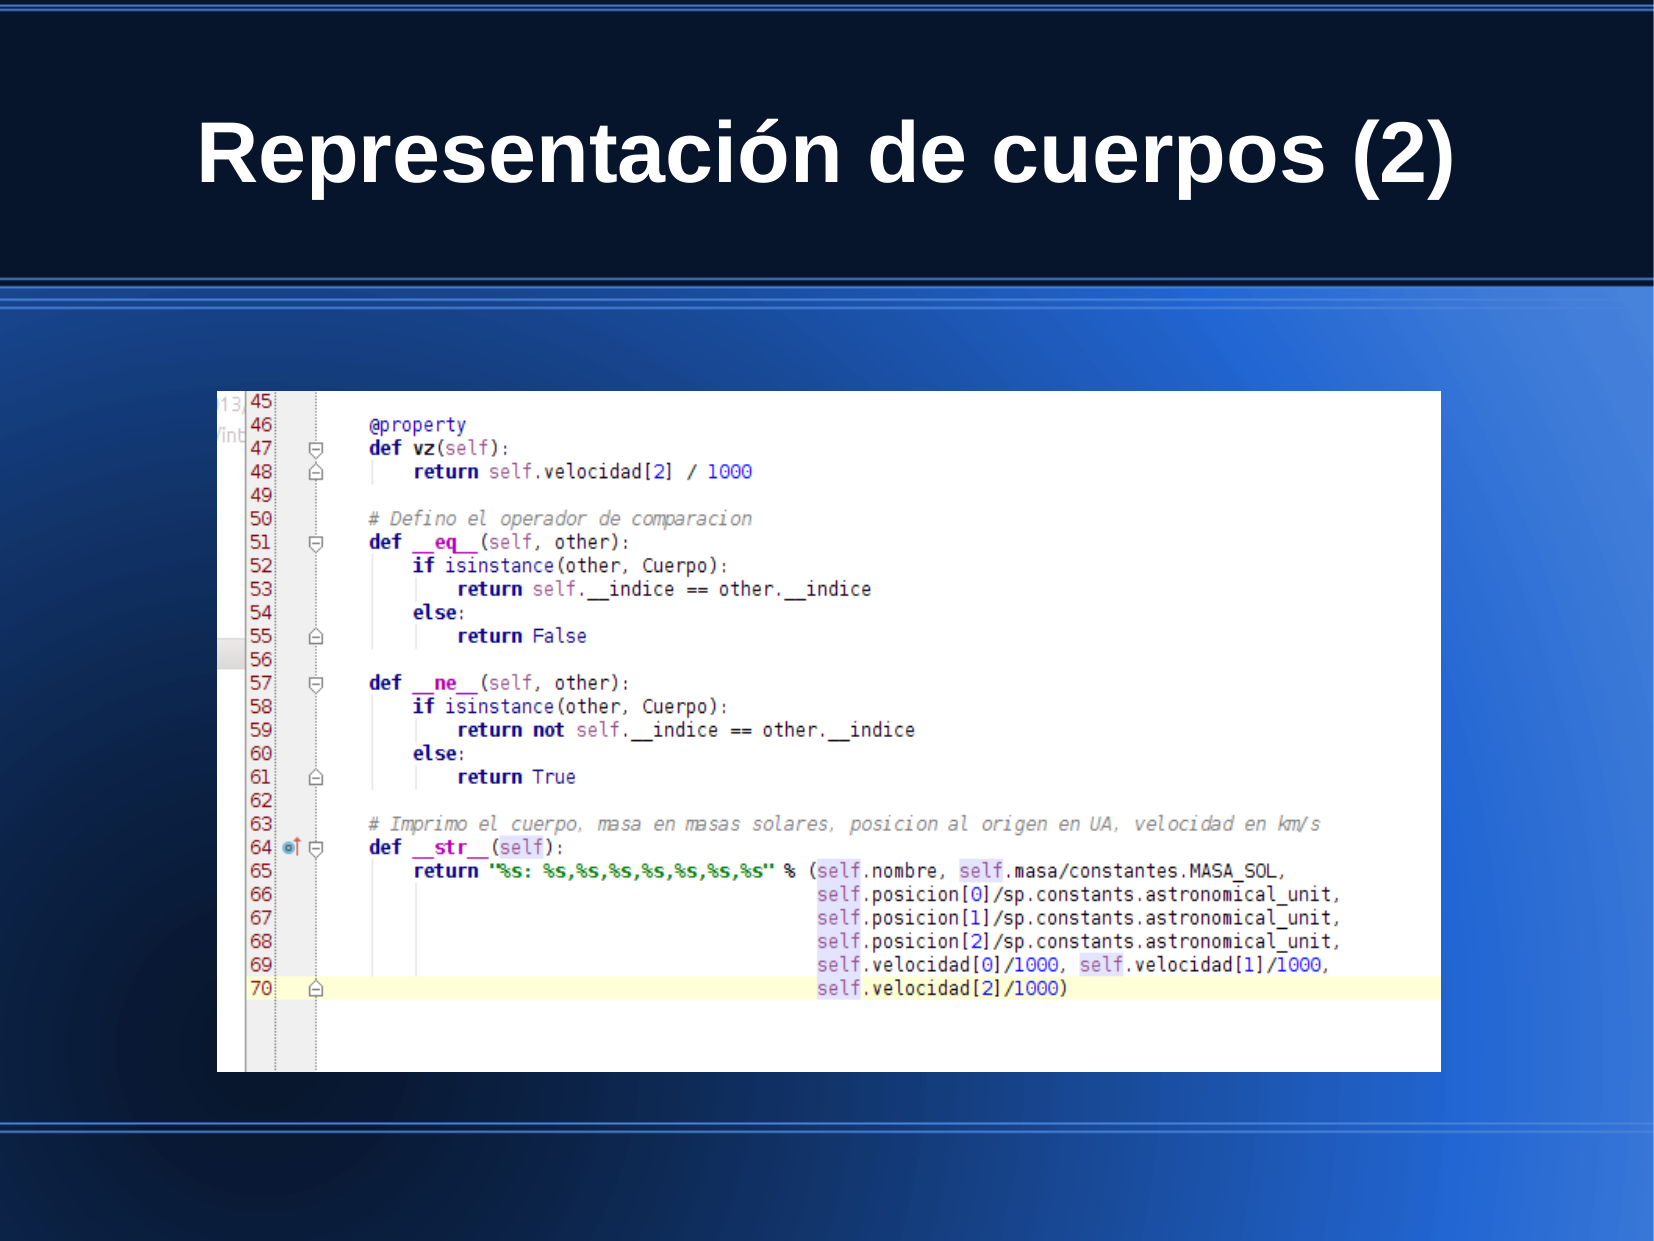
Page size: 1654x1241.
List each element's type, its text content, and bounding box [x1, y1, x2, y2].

title Representación de cuerpos (2) [82, 49, 1571, 257]
picture [0, 0, 1654, 1241]
